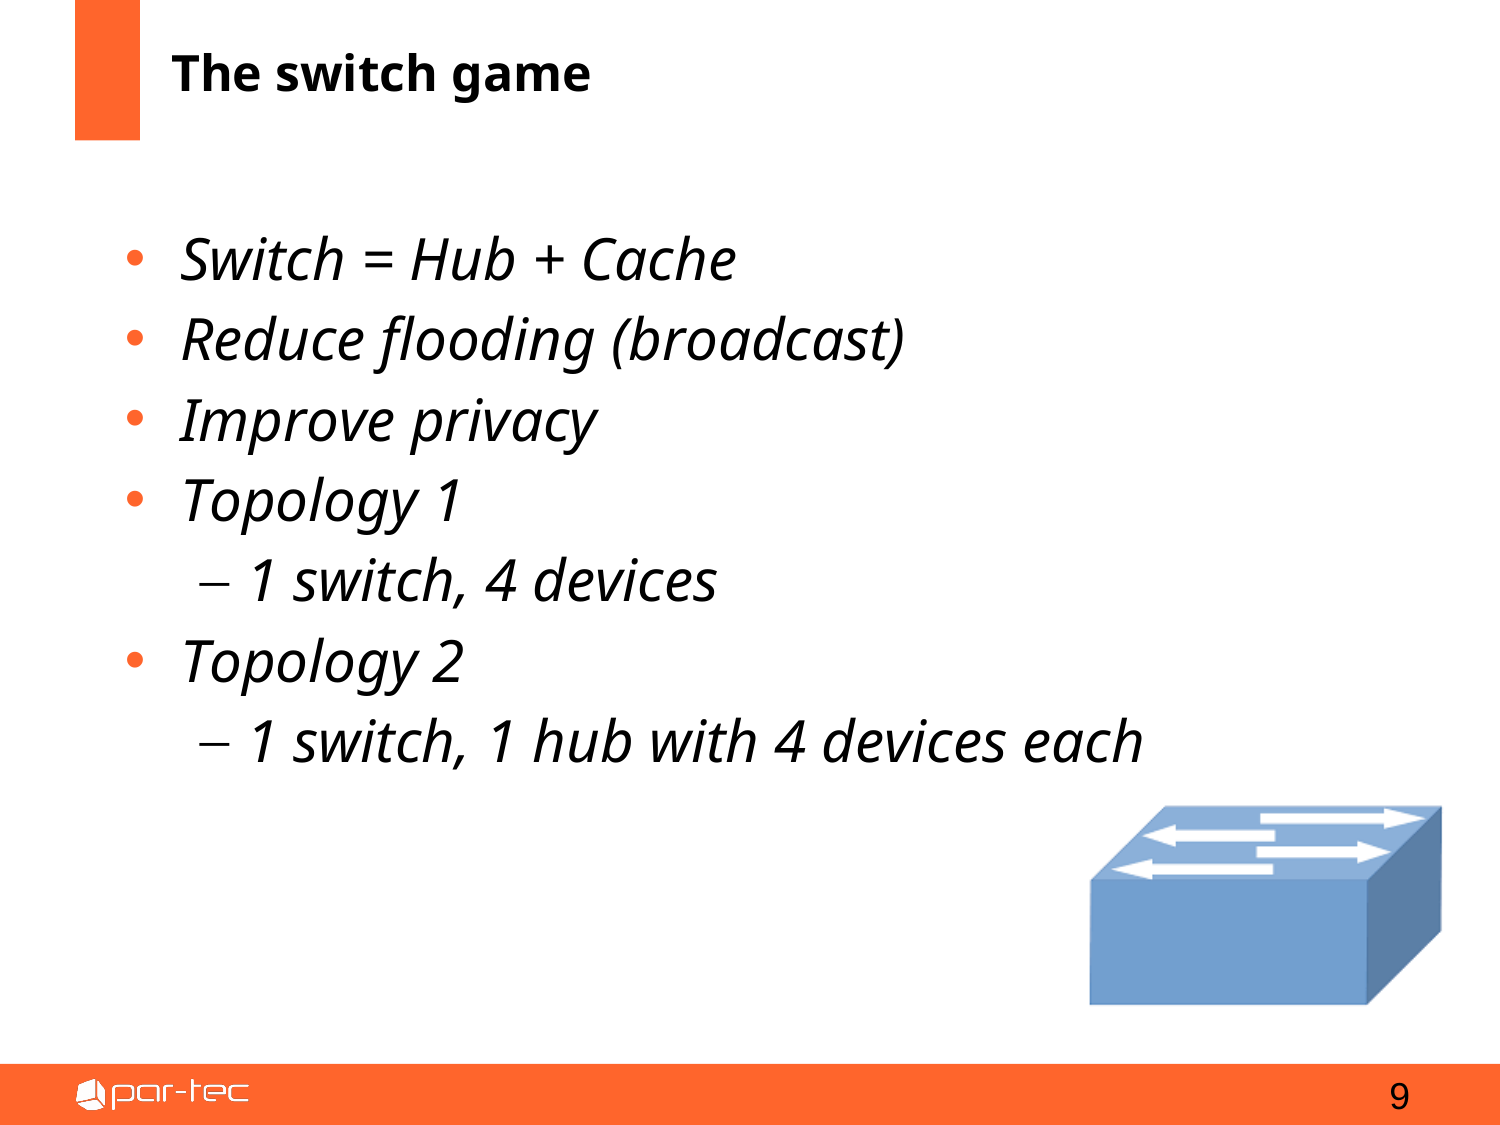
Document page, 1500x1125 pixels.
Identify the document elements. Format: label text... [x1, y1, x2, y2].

picture [1065, 786, 1464, 1038]
text_box The switch game [171, 0, 1424, 143]
picture [75, 1077, 250, 1116]
text_box Switch = Hub + Cache Reduce flooding (broadcast) Improve privacy Topology 1 1 switch, 4 devices Topology 2 1 switch, 1 hub with 4 devices each [109, 214, 1461, 1060]
